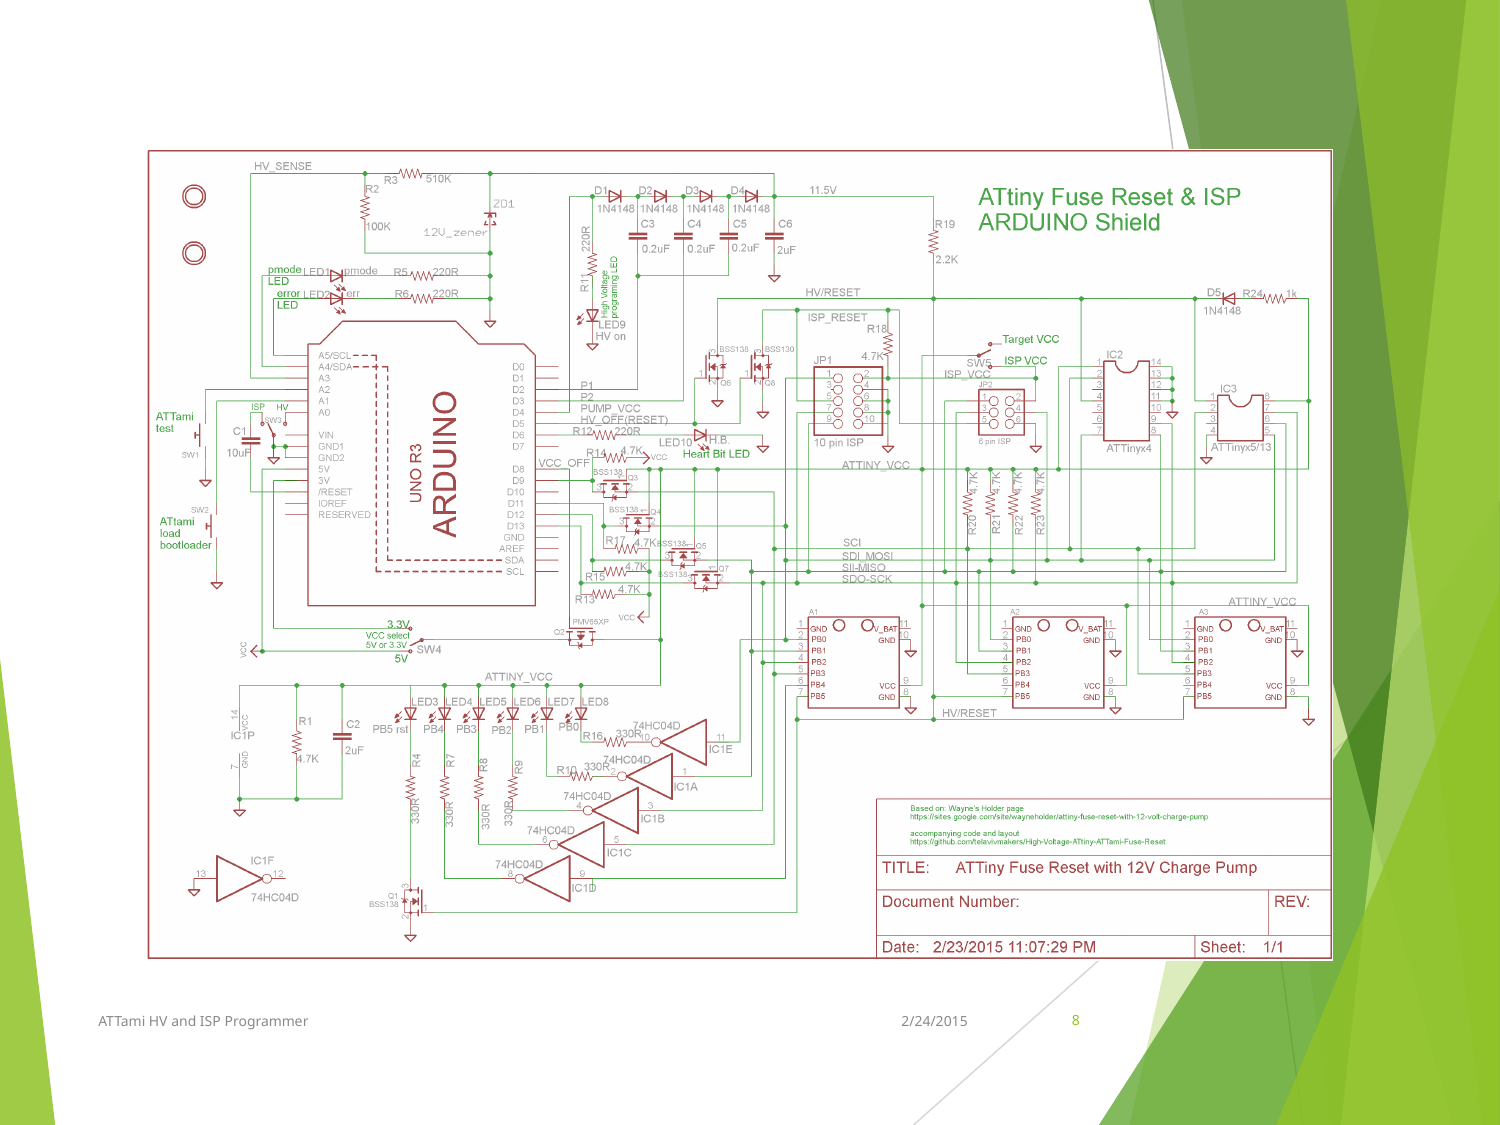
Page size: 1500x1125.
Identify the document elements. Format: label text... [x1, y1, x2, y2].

picture [146, 149, 1333, 961]
text_box 2/24/2015 [886, 991, 999, 1051]
text_box ATTami HV and ISP Programmer [83, 991, 859, 1051]
text_box [1056, 991, 1142, 1051]
